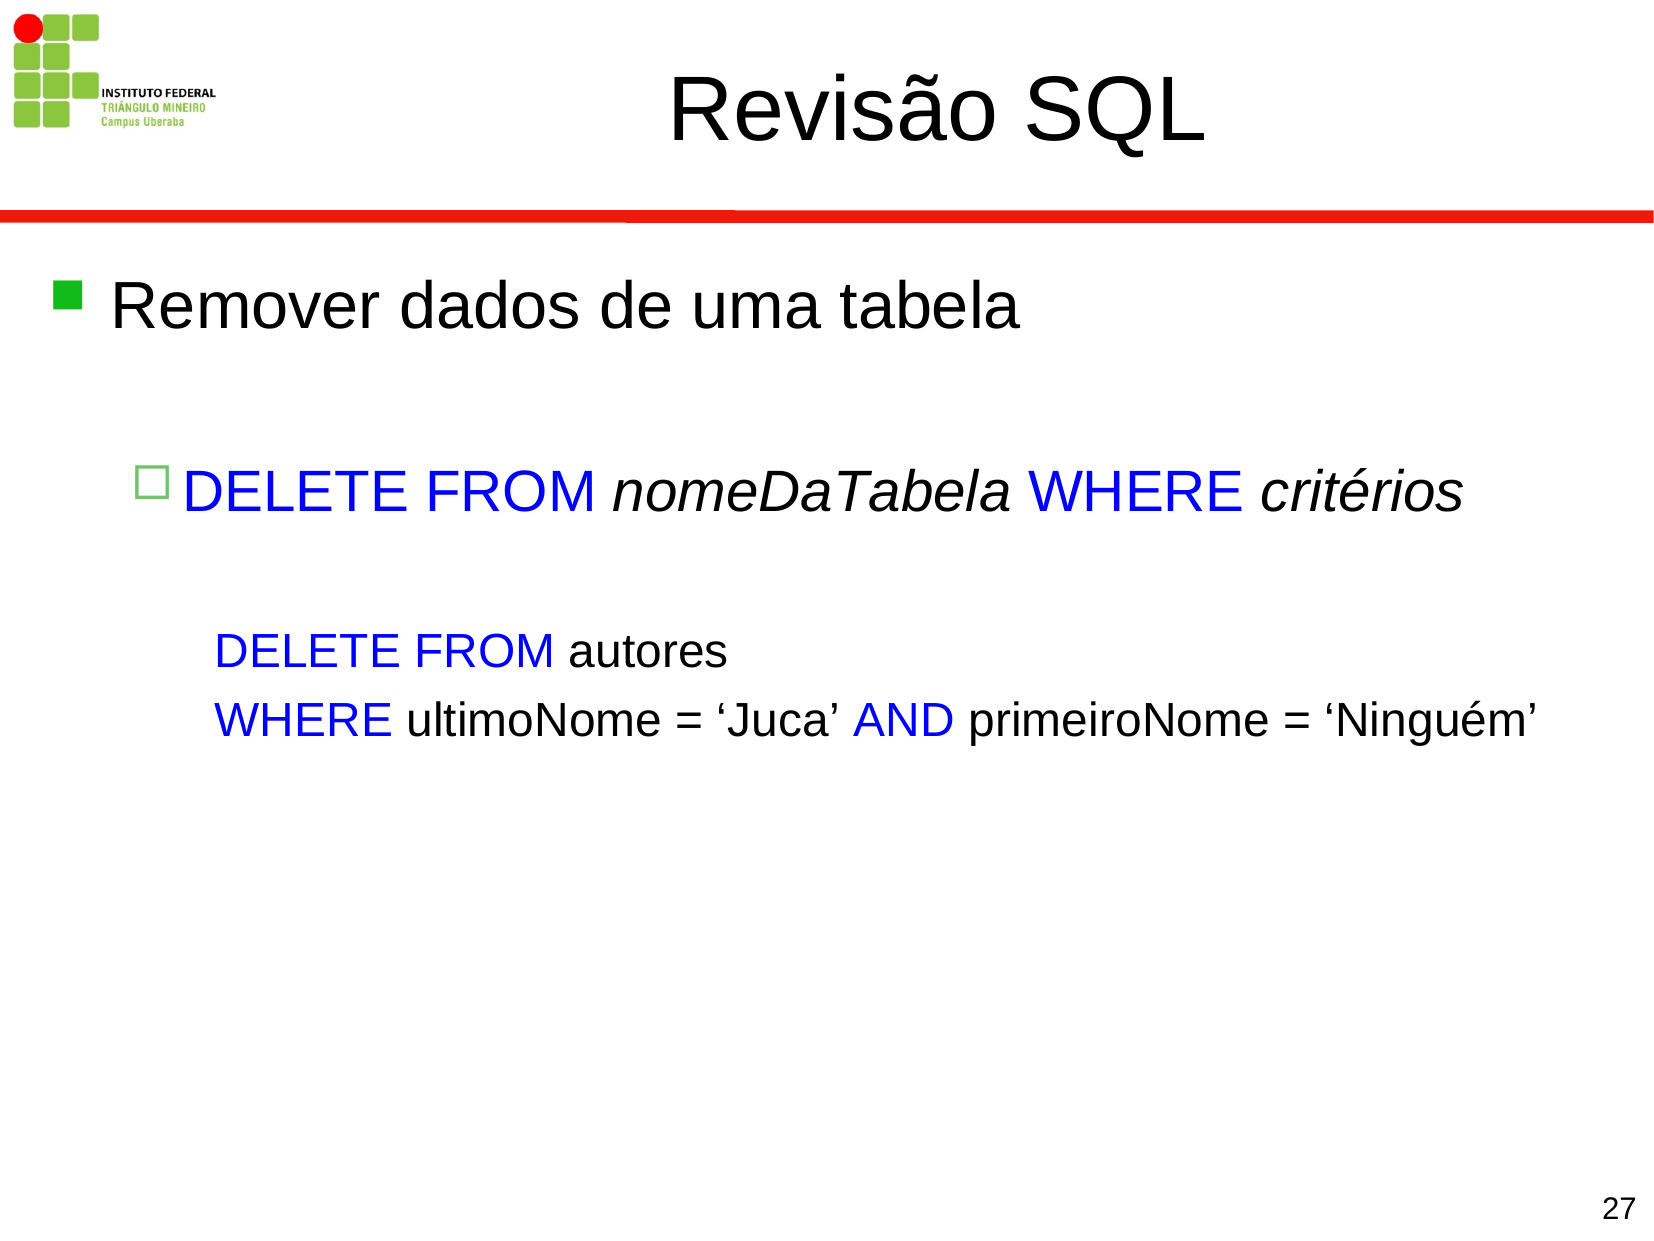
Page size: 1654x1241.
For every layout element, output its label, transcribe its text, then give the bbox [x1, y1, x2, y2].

text_box <número> [1185, 1179, 1654, 1220]
text_box Remover dados de uma tabela DELETE FROM nomeDaTabela WHERE critérios DELETE FROM autores WHERE ultimoNome = ‘Juca’ AND primeiroNome = ‘Ninguém’ [32, 253, 1622, 1205]
picture [0, 2, 228, 139]
text_box Revisão SQL [253, 0, 1622, 207]
